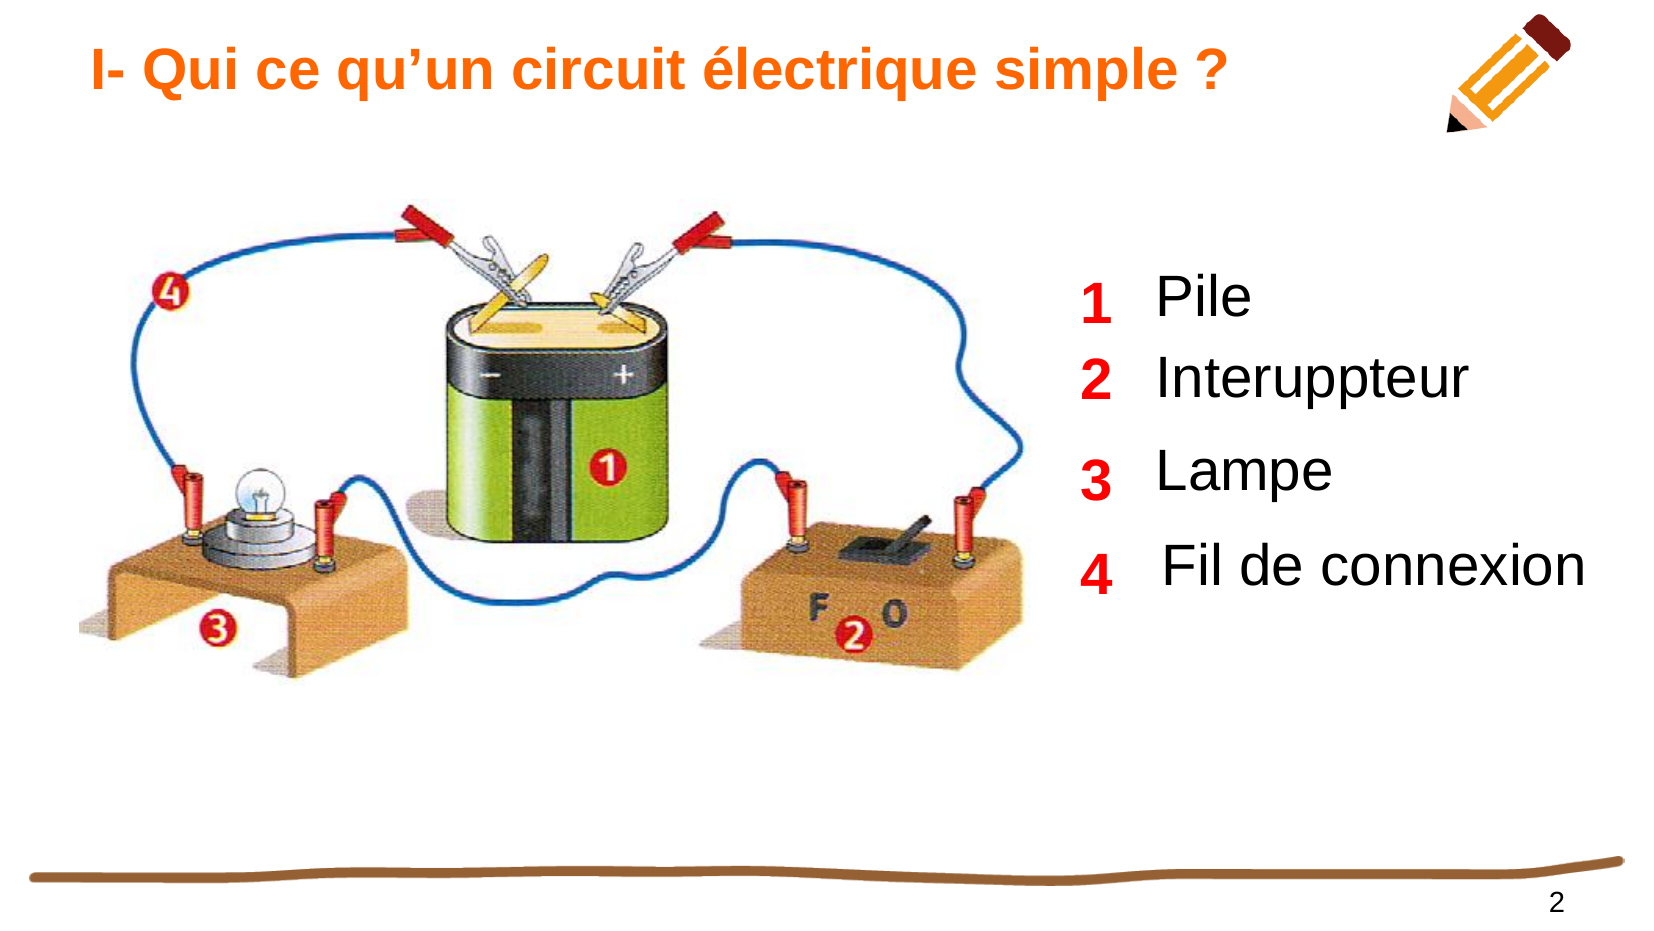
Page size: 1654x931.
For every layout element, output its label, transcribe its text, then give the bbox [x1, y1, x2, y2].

text_box Interuppteur [1140, 337, 1486, 418]
picture [79, 199, 1051, 686]
text_box 1 [1065, 262, 1129, 339]
text_box 2 [1065, 339, 1129, 420]
text_box 4 [1065, 534, 1129, 615]
picture [1446, 14, 1571, 133]
text_box Pile [1140, 256, 1486, 337]
title I- Qui ce qu’un circuit électrique simple ? [19, 4, 1408, 135]
text_box 3 [1065, 440, 1129, 520]
text_box Lampe [1140, 430, 1626, 511]
text_box Fil de connexion [1147, 525, 1632, 605]
picture [29, 856, 1625, 886]
